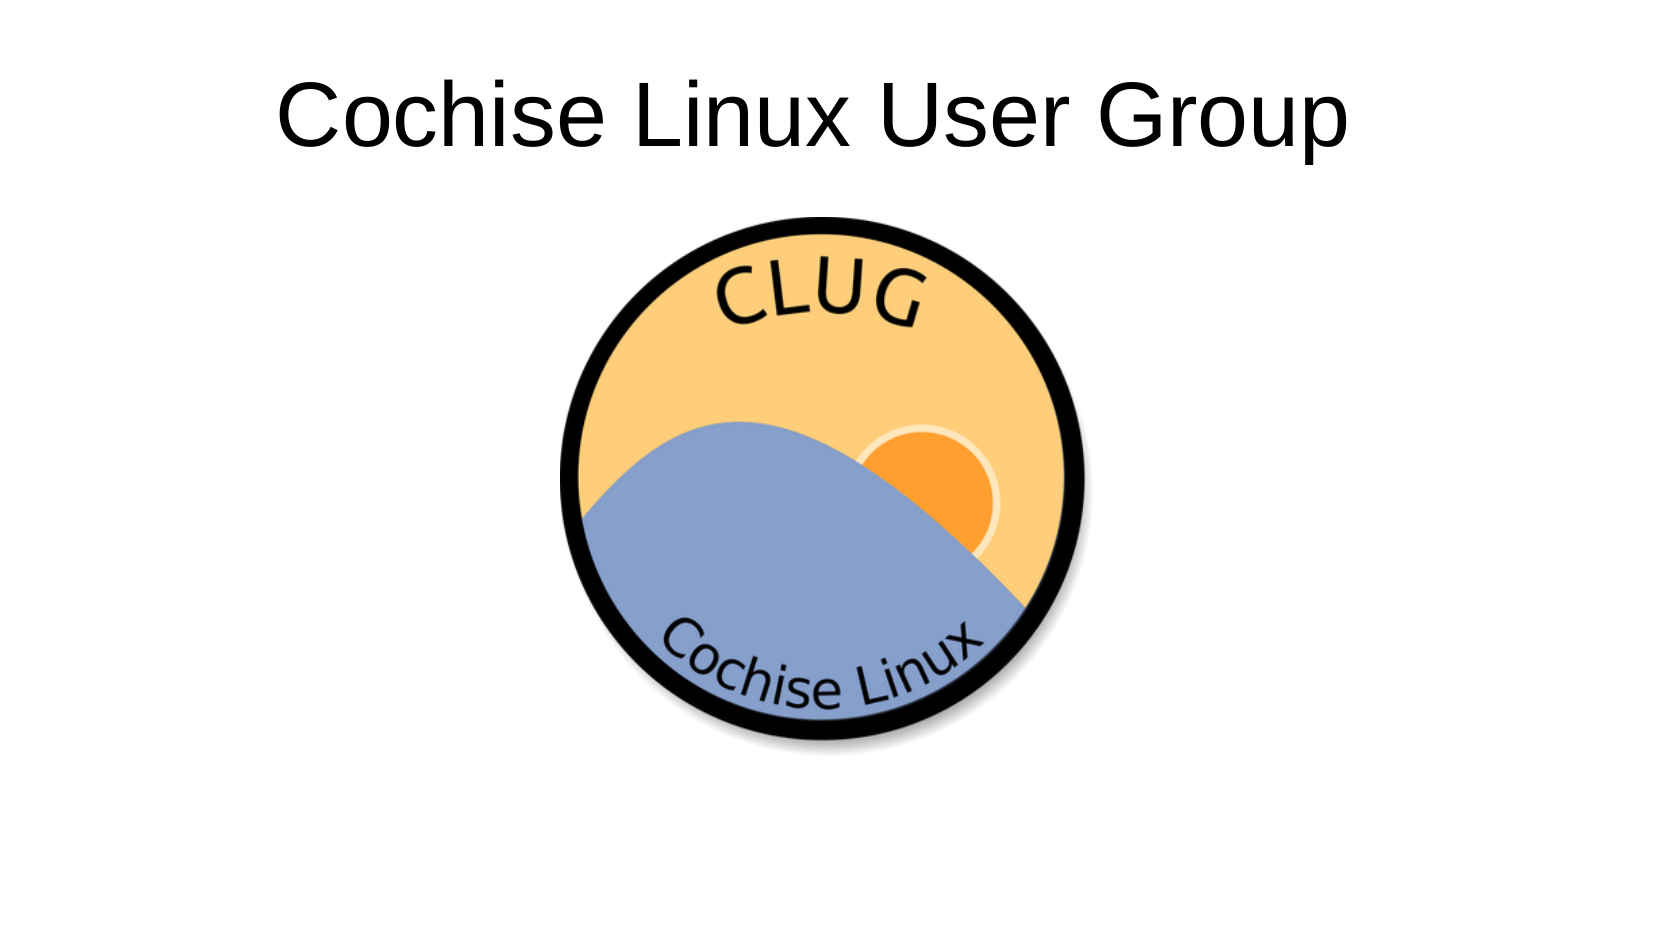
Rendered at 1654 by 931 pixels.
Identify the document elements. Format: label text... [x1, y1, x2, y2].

picture [560, 217, 1094, 758]
title Cochise Linux User Group [82, 12, 1571, 218]
